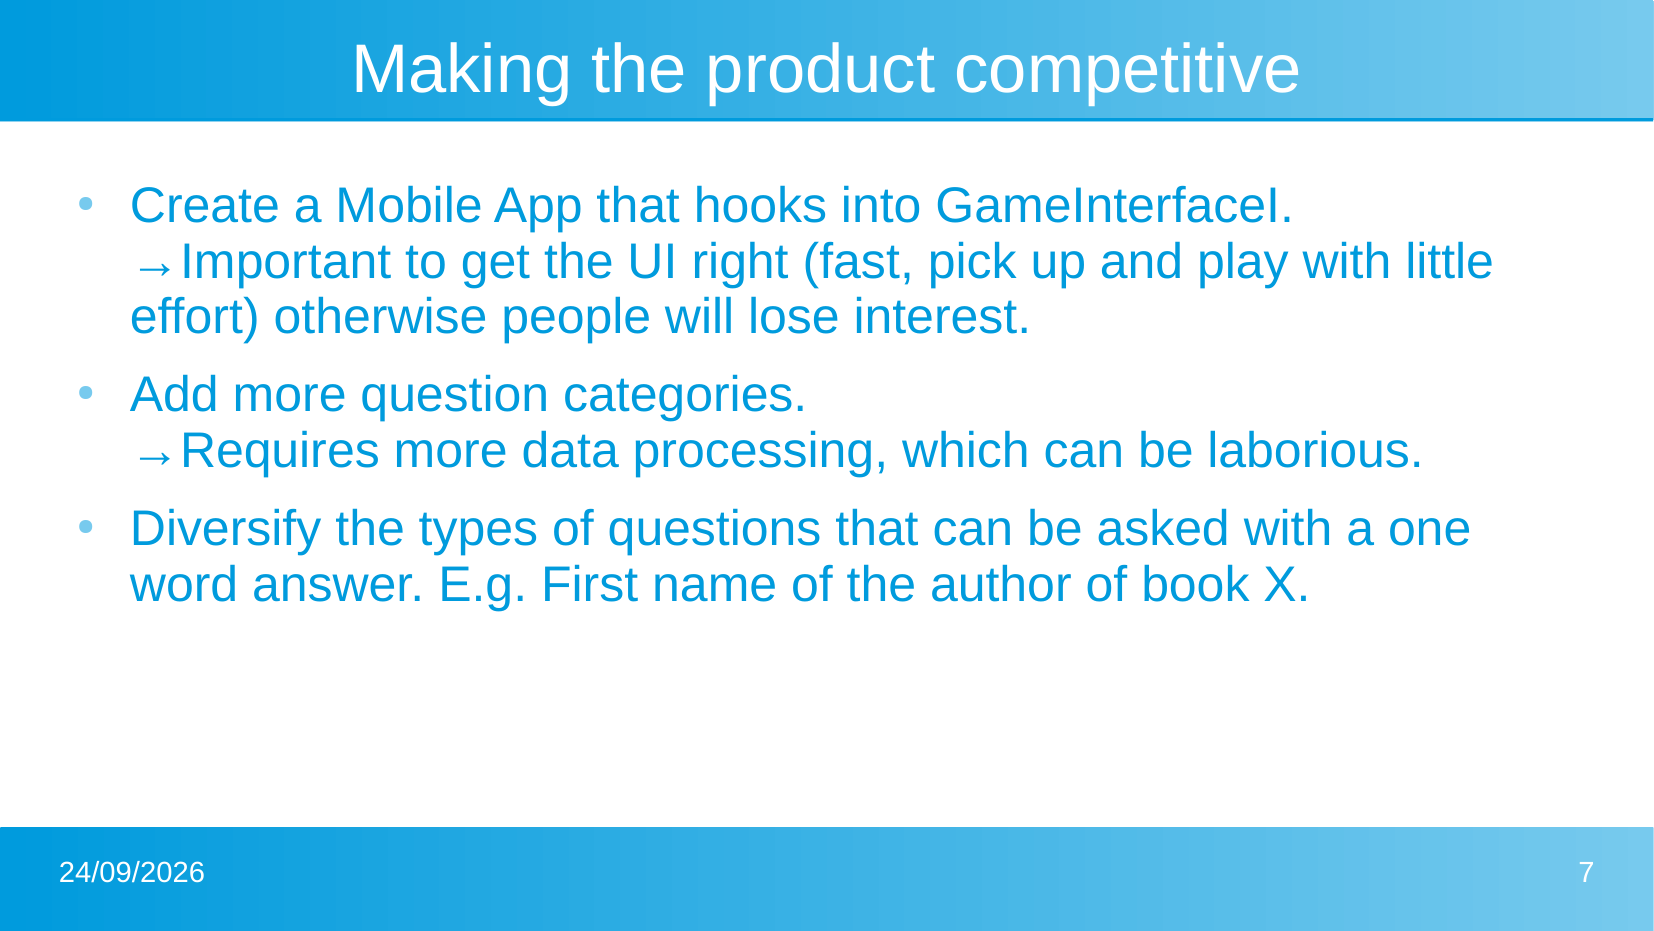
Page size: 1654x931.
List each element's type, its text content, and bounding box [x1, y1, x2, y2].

list Create a Mobile App that hooks into GameInterfaceI. →Important to get the UI right (fast, pick up and play with little effort) otherwise people will lose interest. Add more question categories. →Requires more data processing, which can be laborious. Diversify the types of questions that can be asked with a one word answer. E.g. First name of the author of book X. [59, 177, 1595, 768]
title Making the product competitive [59, 29, 1595, 108]
